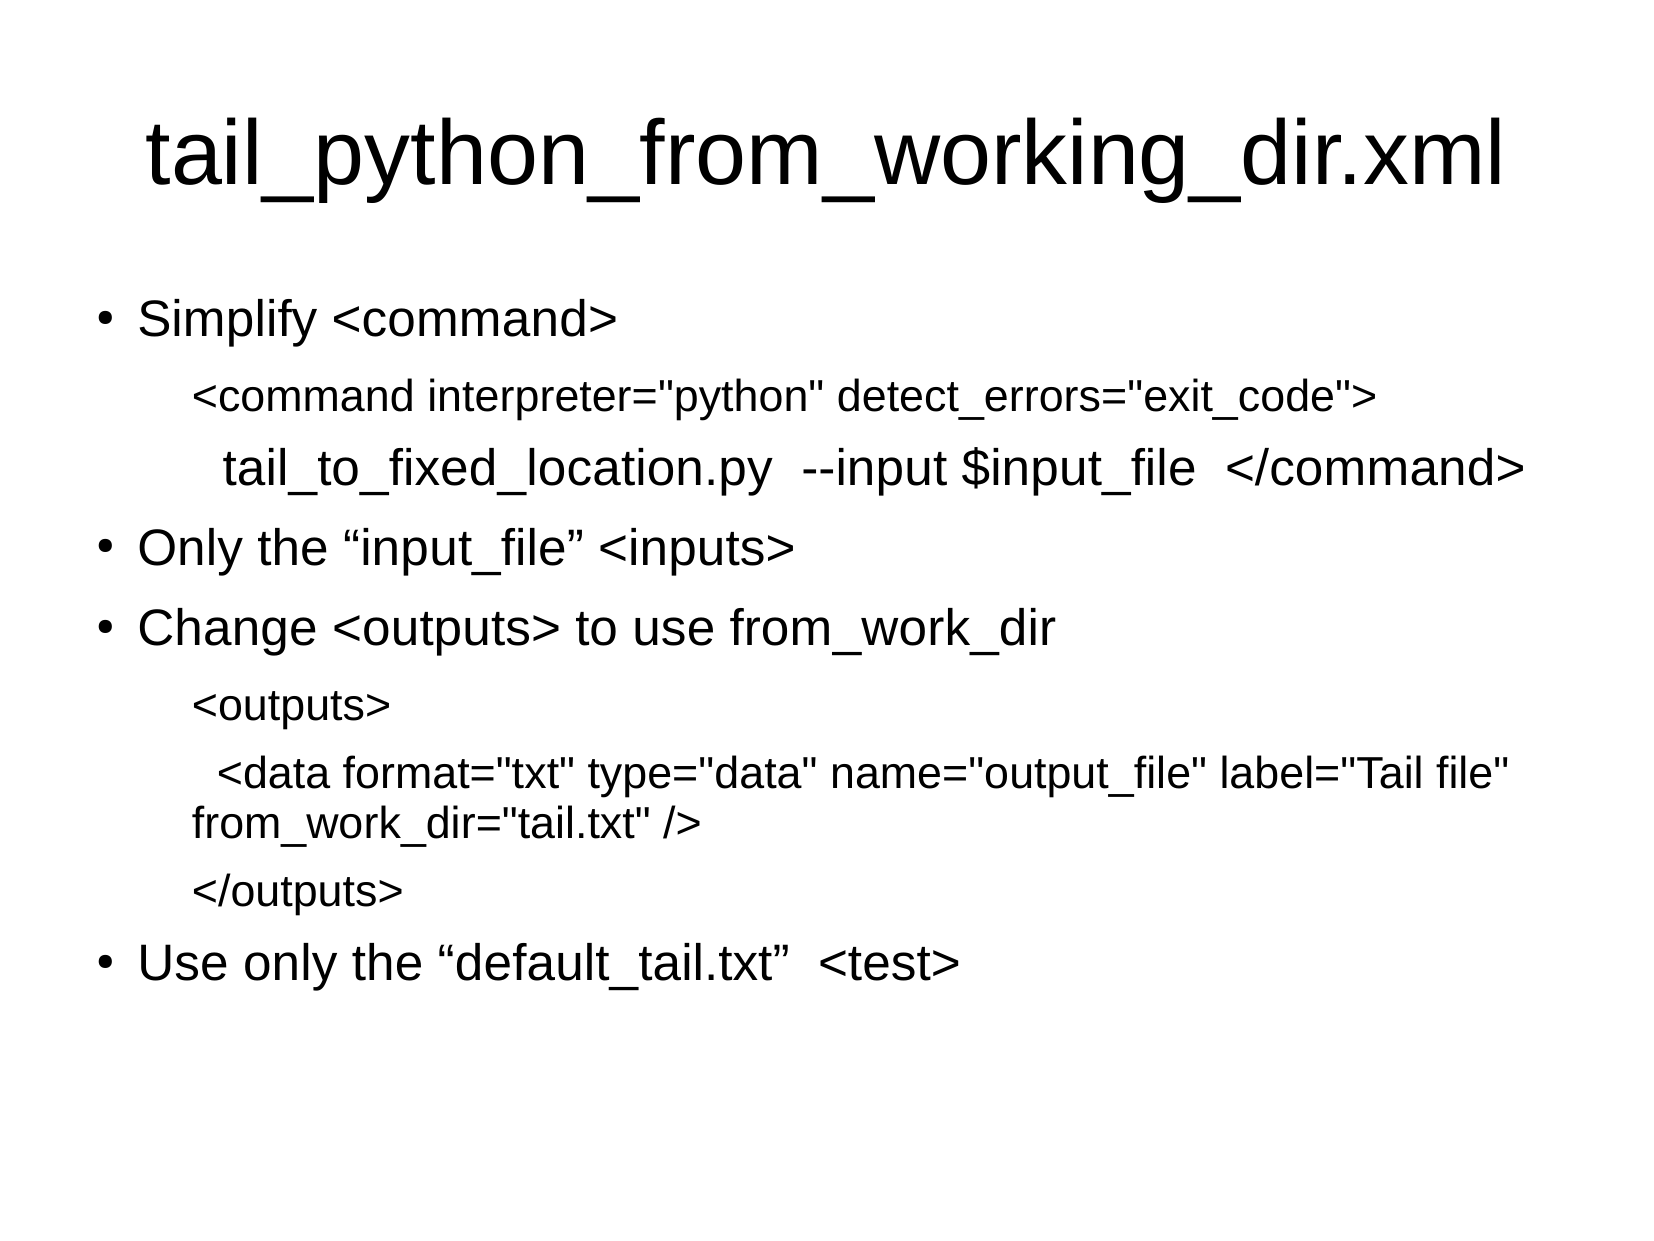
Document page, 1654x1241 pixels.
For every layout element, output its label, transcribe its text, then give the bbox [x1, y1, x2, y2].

title tail_python_from_working_dir.xml [82, 49, 1571, 257]
list Simplify <command> <command interpreter="python" detect_errors="exit_code"> tail_to_fixed_location.py --input $input_file </command> Only the “input_file” <inputs> Change <outputs> to use from_work_dir <outputs> <data format="txt" type="data" name="output_file" label="Tail file" from_work_dir="tail.txt" /> </outputs> Use only the “default_tail.txt” <test> [82, 290, 1571, 1010]
